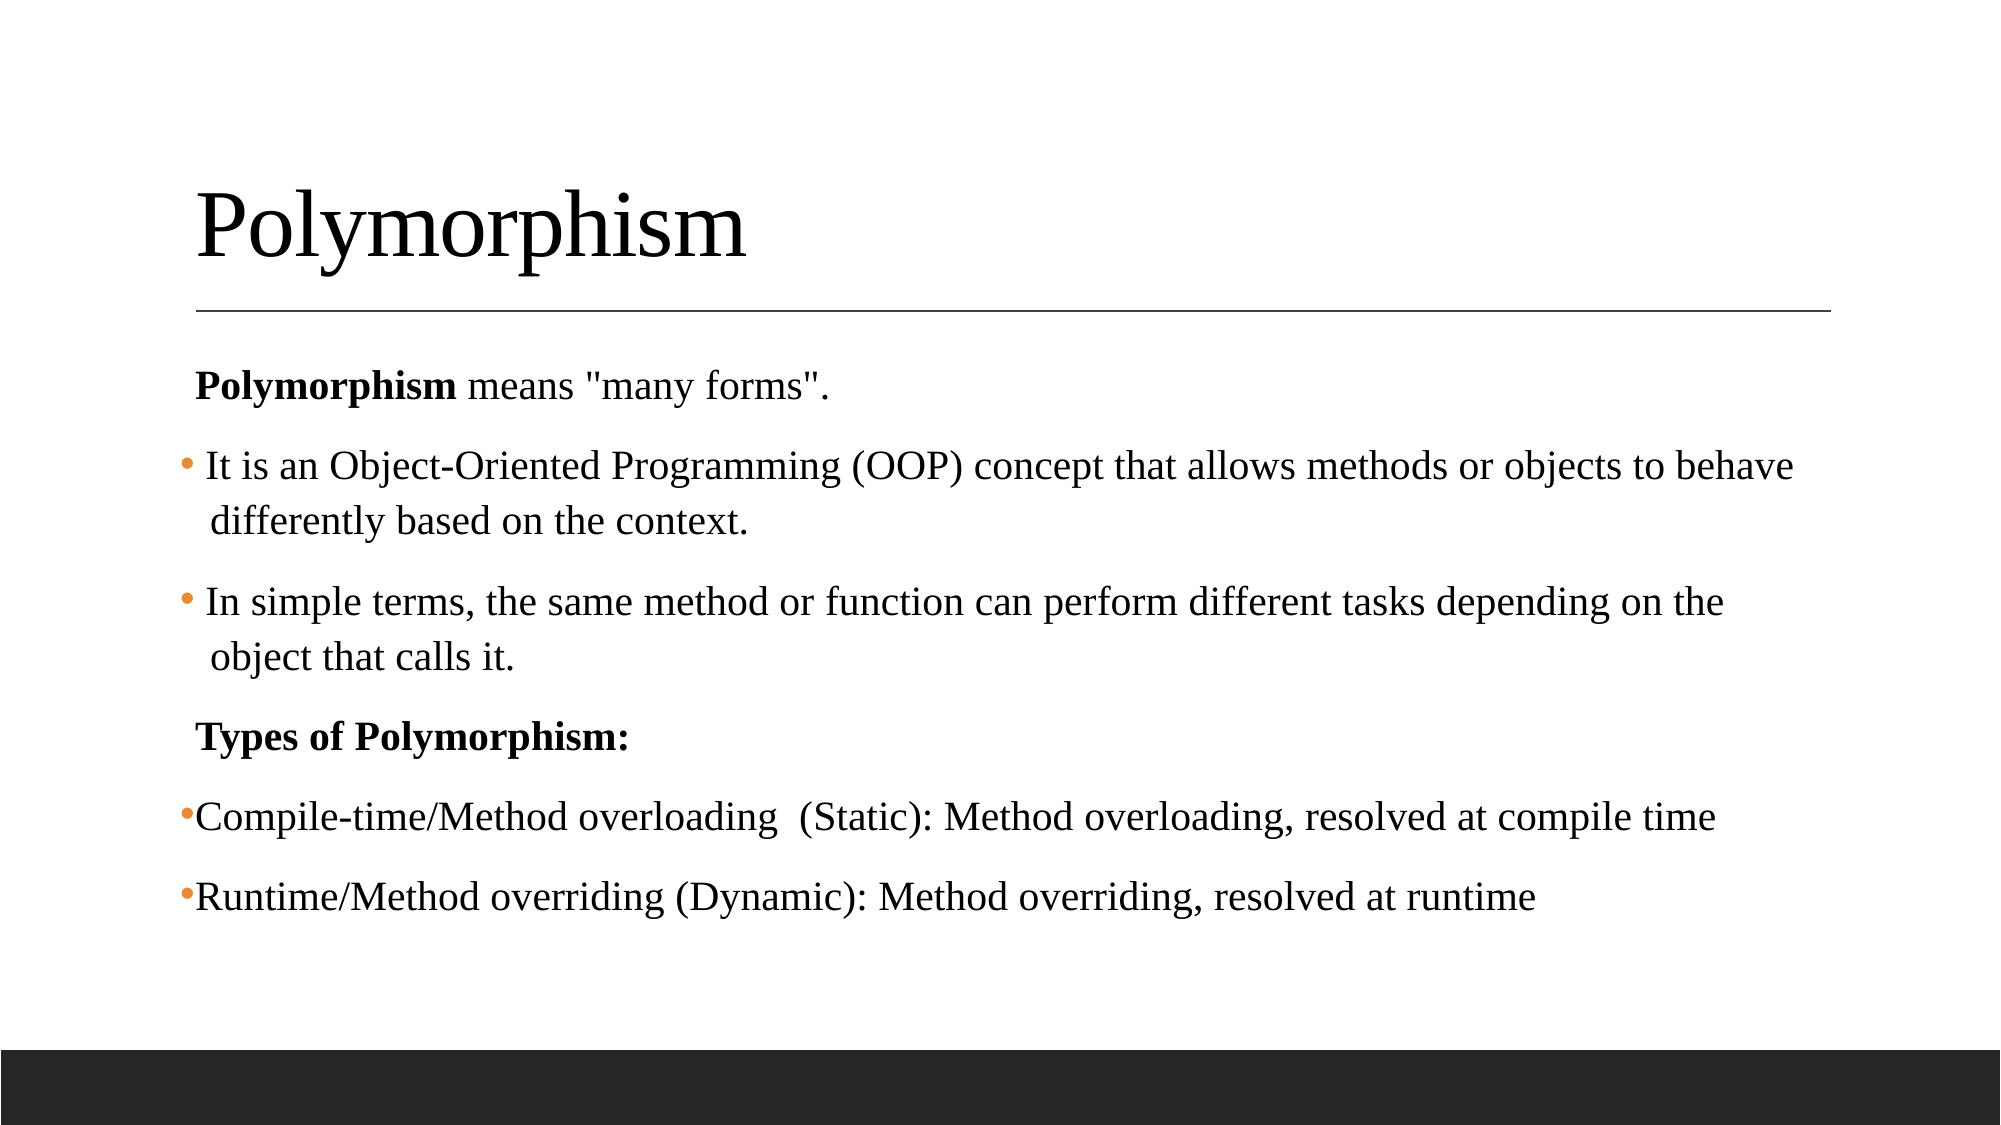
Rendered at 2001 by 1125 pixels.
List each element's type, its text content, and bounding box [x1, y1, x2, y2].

list Polymorphism means "many forms". It is an Object-Oriented Programming (OOP) concept that allows methods or objects to behave differently based on the context. In simple terms, the same method or function can perform different tasks depending on the object that calls it. Types of Polymorphism: Compile-time/Method overloading (Static): Method overloading, resolved at compile time Runtime/Method overriding (Dynamic): Method overriding, resolved at runtime [180, 345, 1831, 963]
title Polymorphism [180, 47, 1831, 286]
